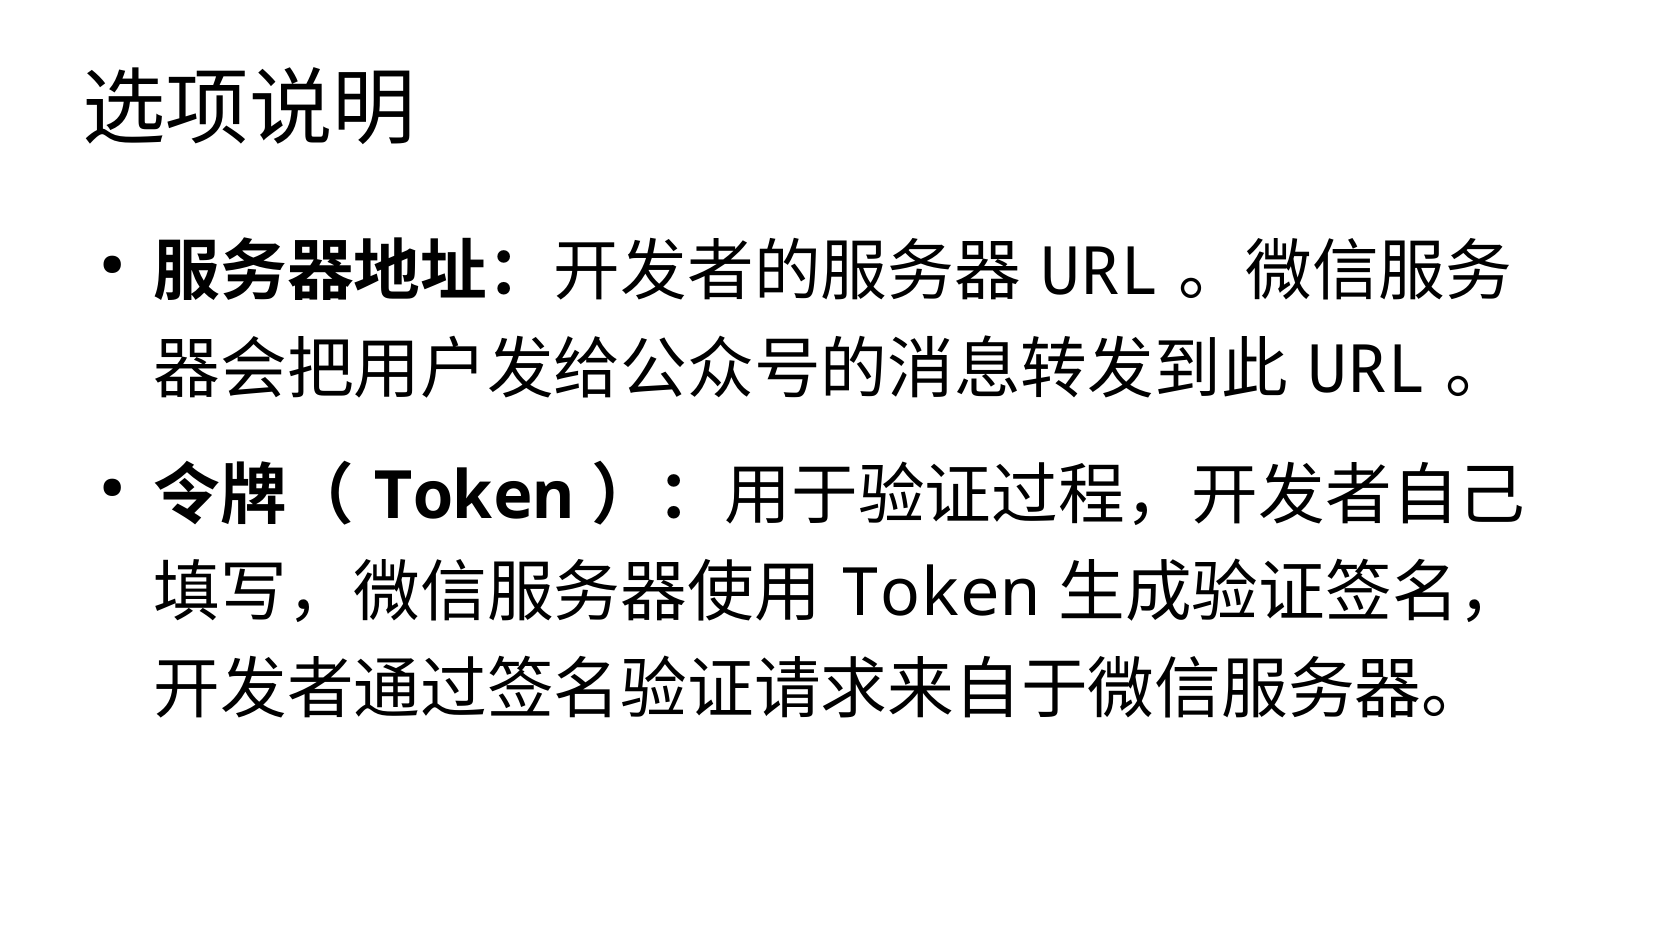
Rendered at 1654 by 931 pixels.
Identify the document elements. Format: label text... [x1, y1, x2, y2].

list 服务器地址：开发者的服务器URL。微信服务器会把用户发给公众号的消息转发到此URL。 令牌（Token）：用于验证过程，开发者自己填写，微信服务器使用Token生成验证签名，开发者通过签名验证请求来自于微信服务器。 [82, 217, 1571, 863]
title 选项说明 [82, 37, 1571, 166]
